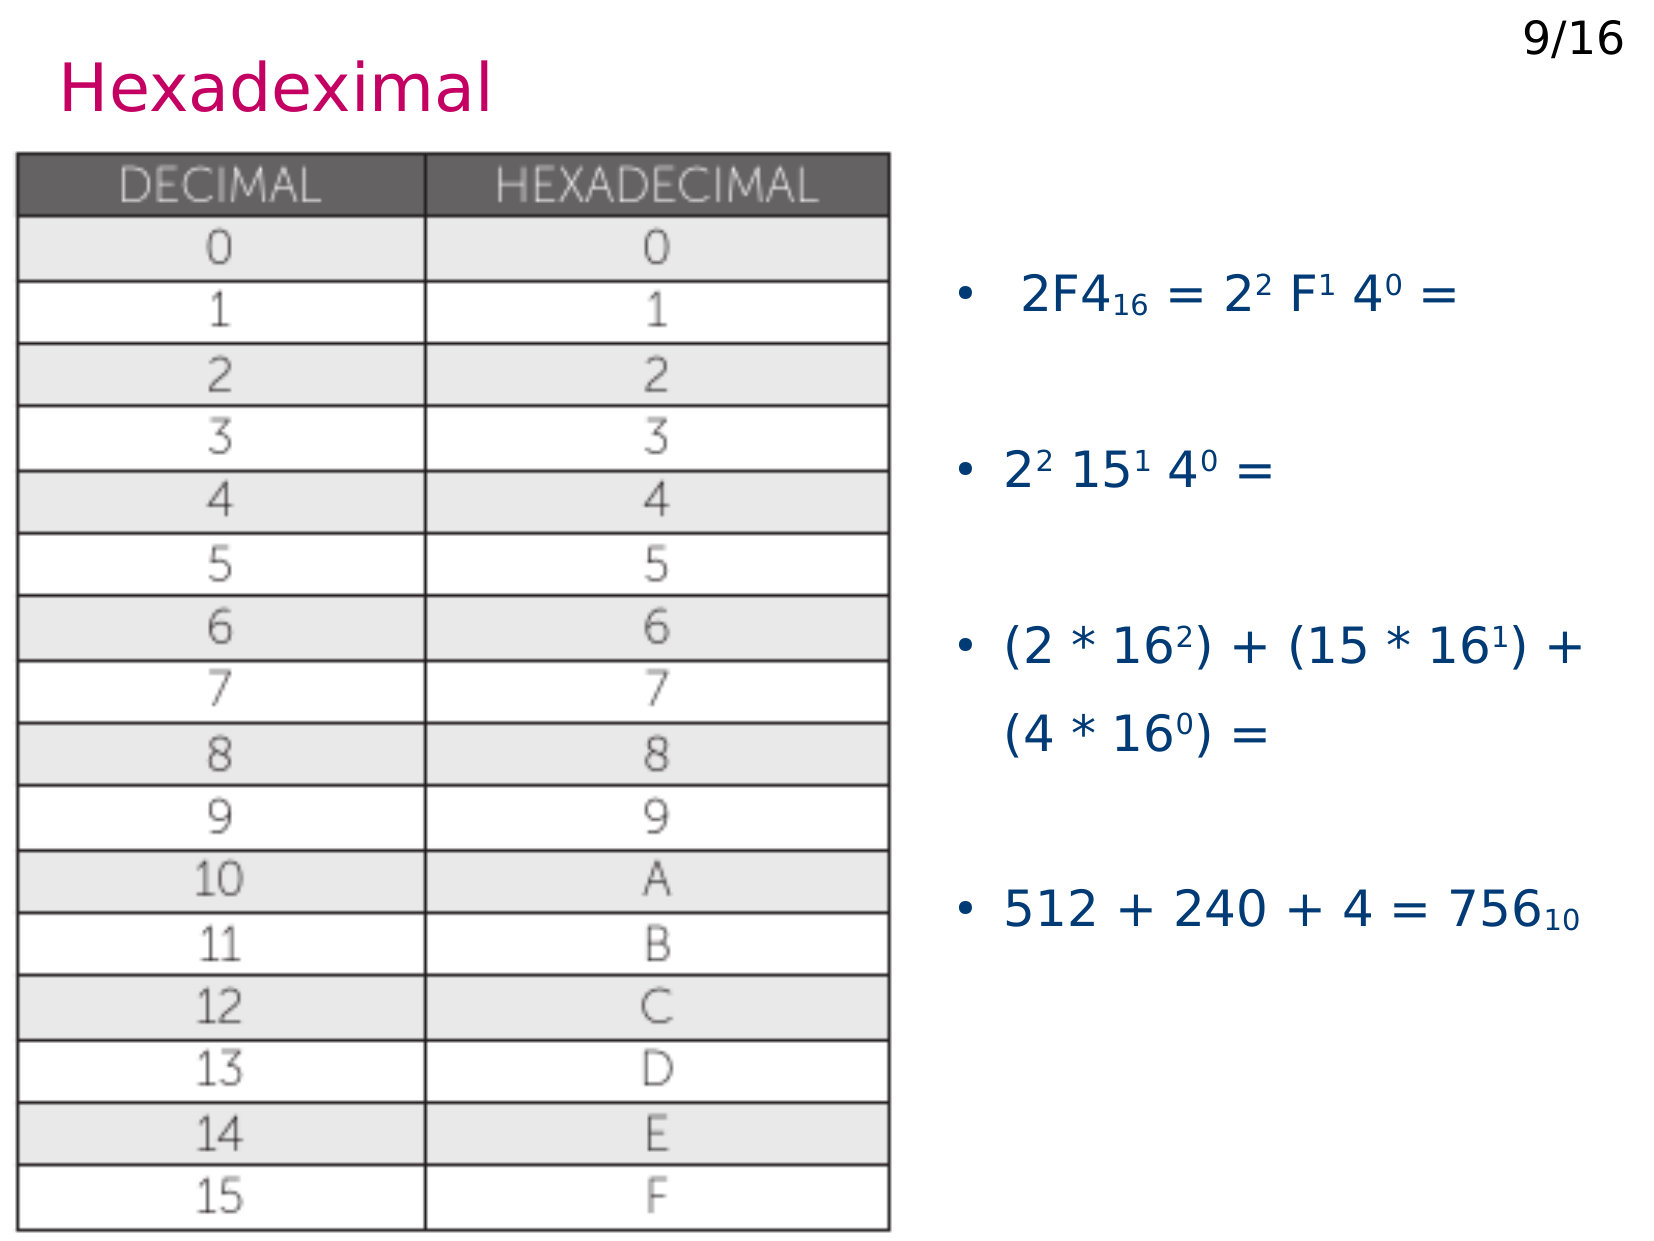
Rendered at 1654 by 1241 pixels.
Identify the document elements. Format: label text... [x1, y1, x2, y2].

list 2F416 = 22 F1 40 = 22 151 40 = (2 * 162) + (15 * 161) + (4 * 160) = 512 + 240 + 4 = 75610 [956, 236, 1625, 1211]
picture [11, 147, 898, 1239]
title Hexadeximal [59, 29, 1625, 148]
